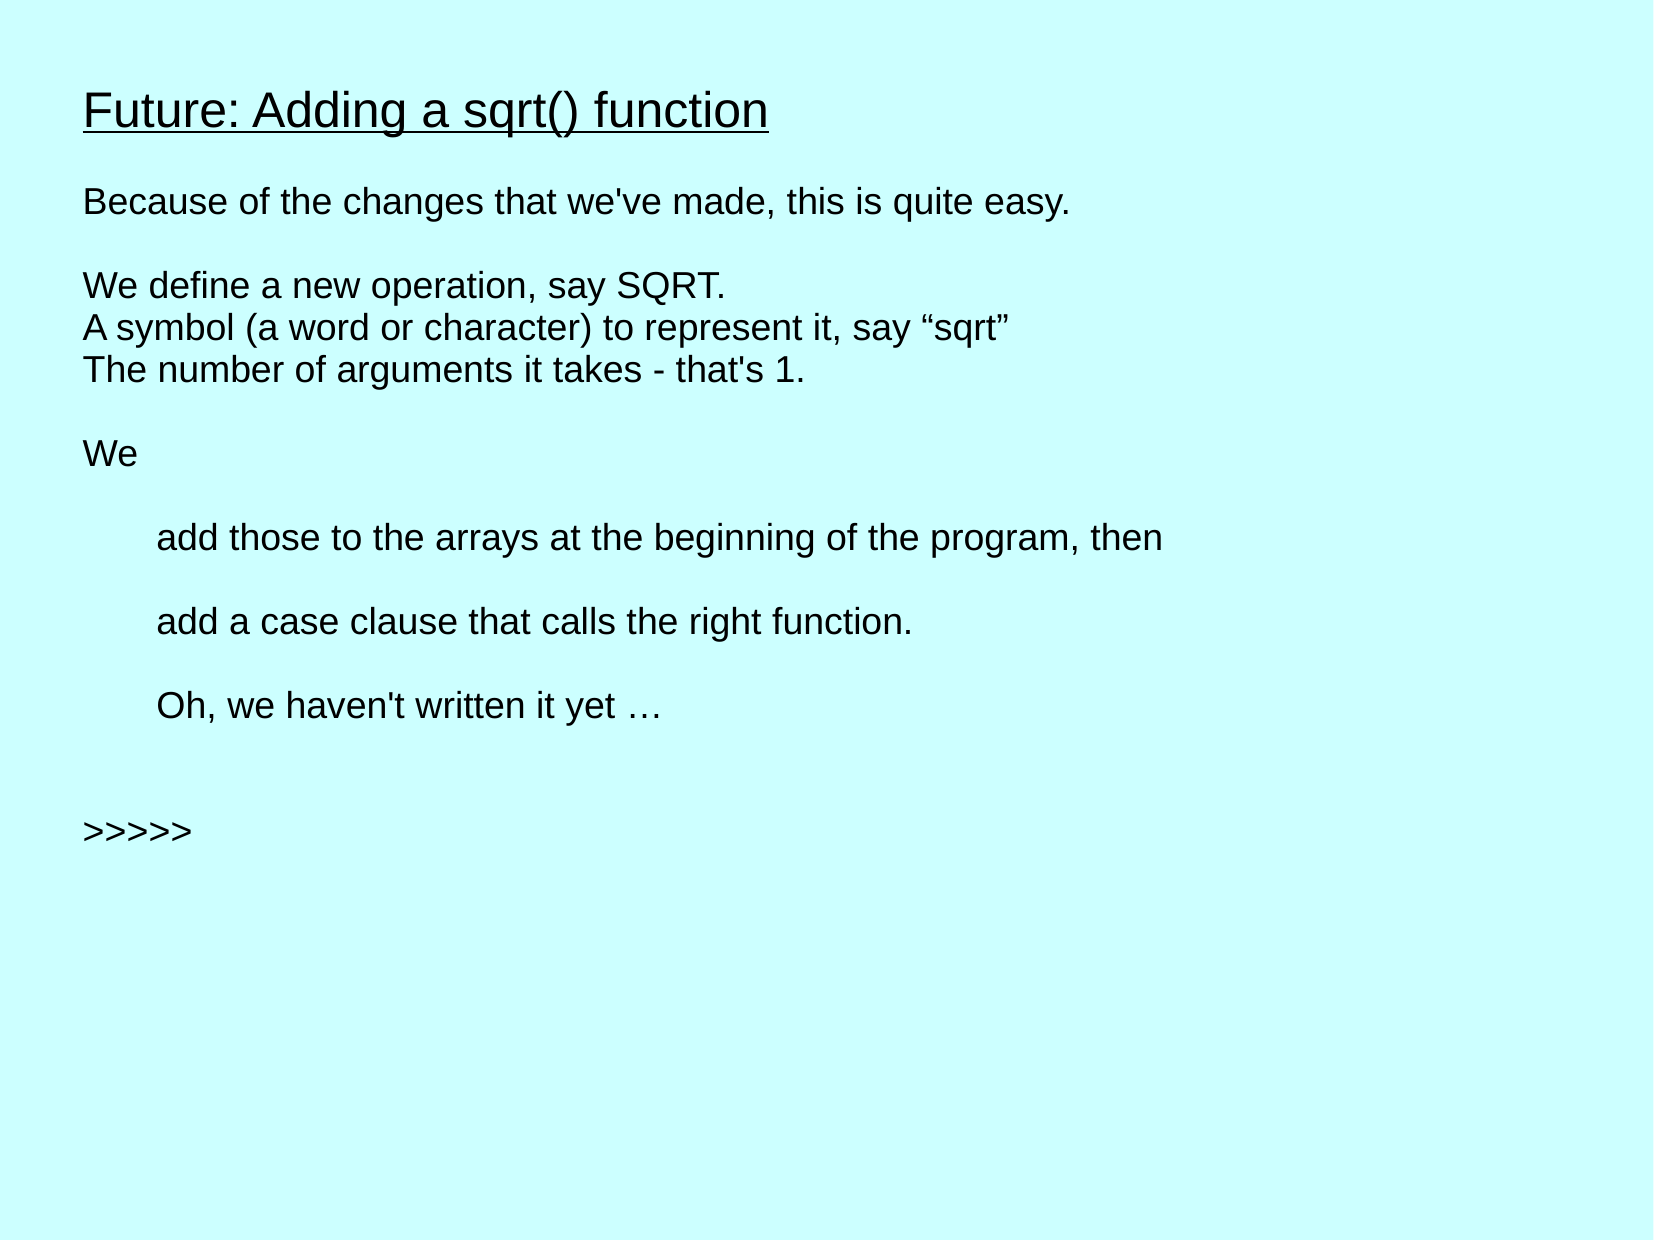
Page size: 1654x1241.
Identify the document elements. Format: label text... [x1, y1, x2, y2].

subtitle Future: Adding a sqrt() function Because of the changes that we've made, this is quite easy. We define a new operation, say SQRT. A symbol (a word or character) to represent it, say “sqrt” The number of arguments it takes - that's 1. We add those to the arrays at the beginning of the program, then add a case clause that calls the right function. Oh, we haven't written it yet … >>>>> [82, 82, 1583, 1158]
